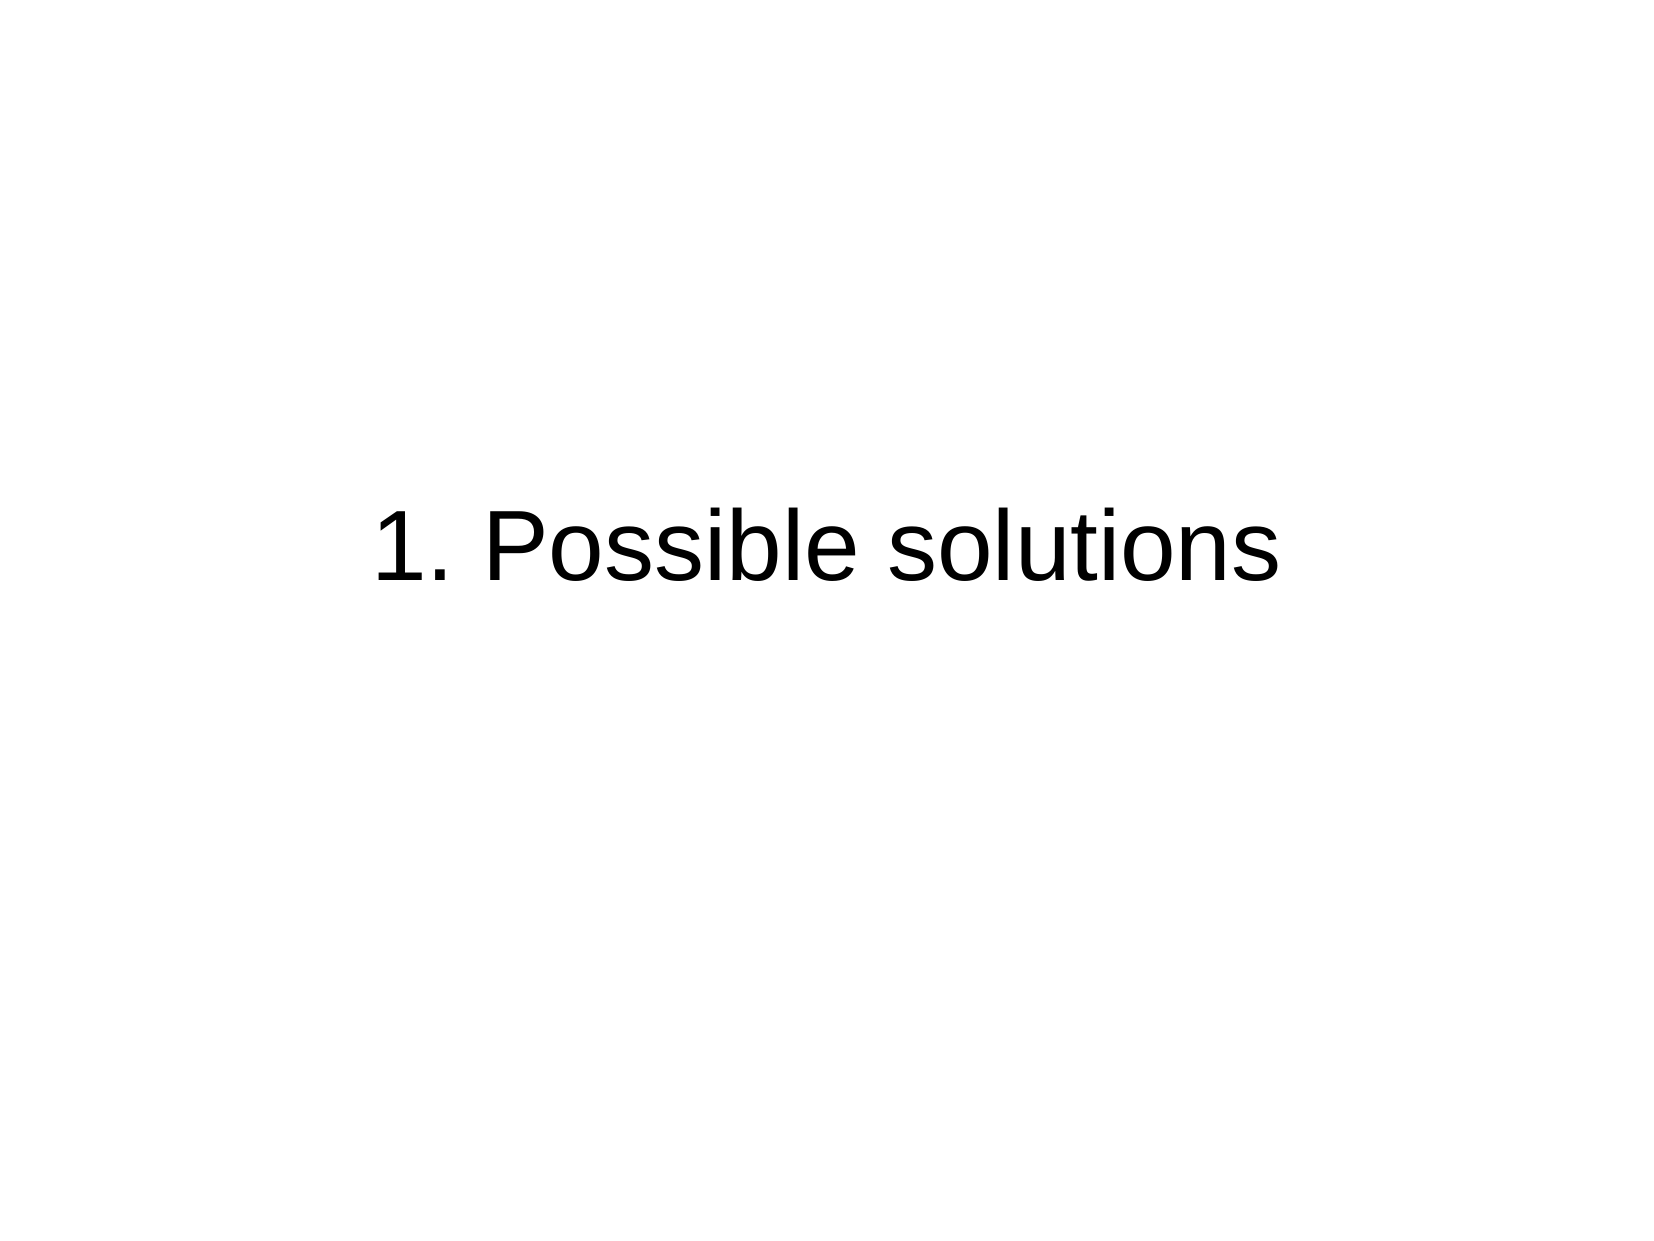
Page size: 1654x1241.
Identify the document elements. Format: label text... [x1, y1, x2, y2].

title 1. Possible solutions [82, 442, 1571, 650]
